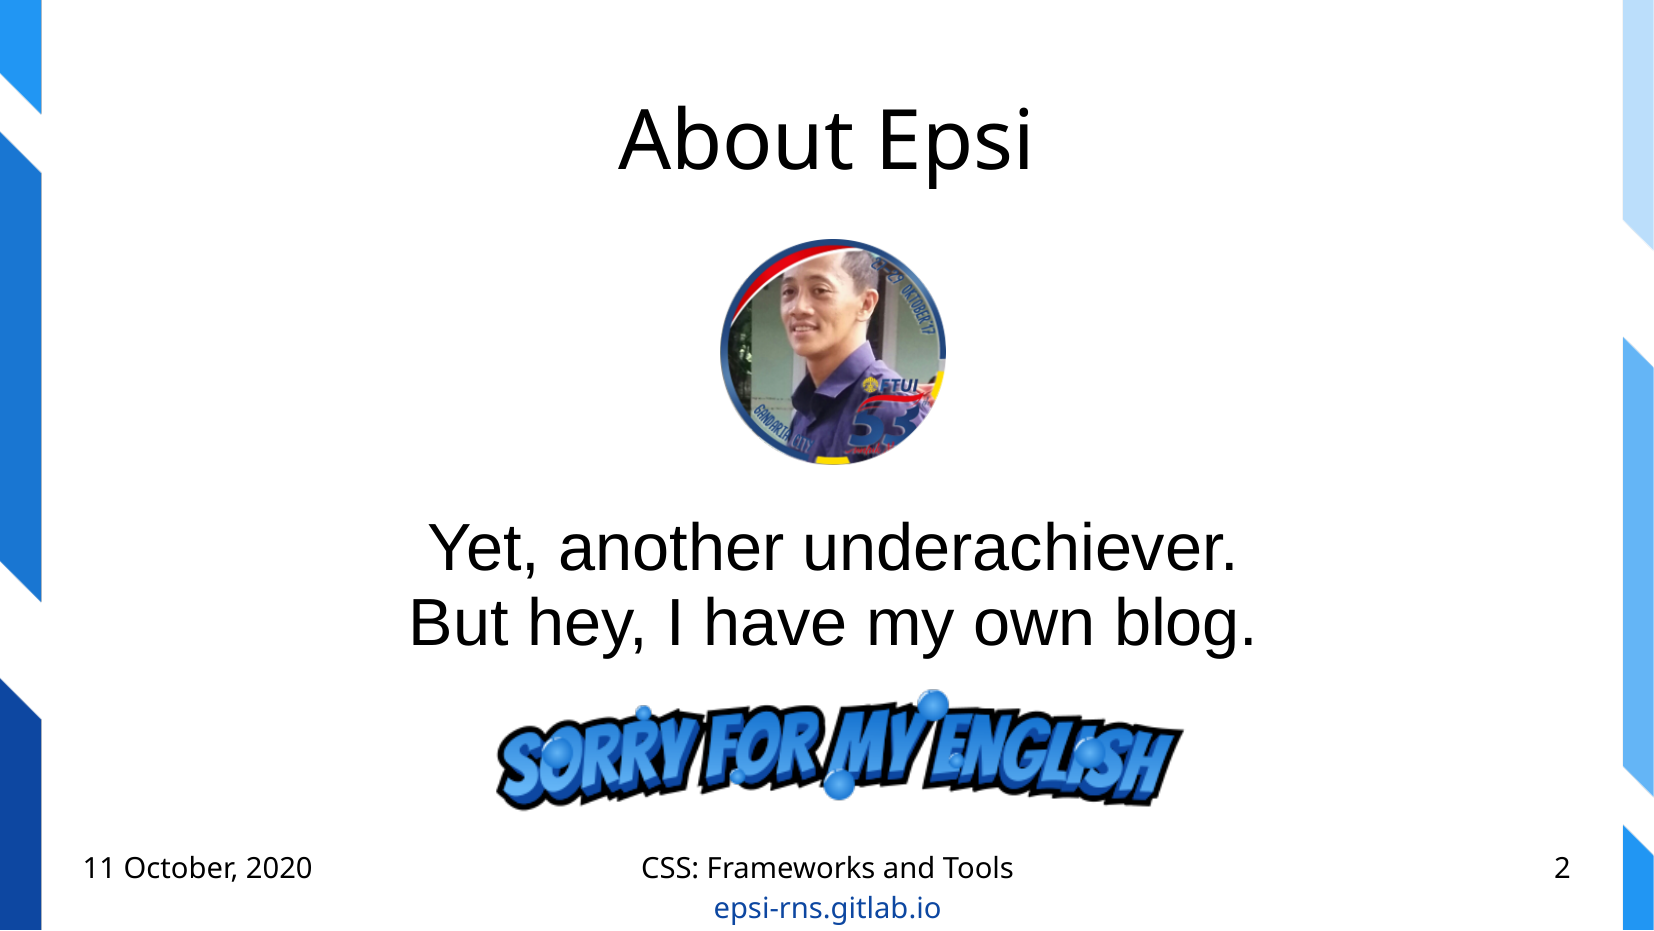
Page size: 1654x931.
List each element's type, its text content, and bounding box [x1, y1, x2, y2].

title About Epsi [82, 59, 1571, 216]
subtitle Yet, another underachiever. But hey, I have my own blog. [90, 510, 1579, 661]
picture [0, 0, 1654, 930]
